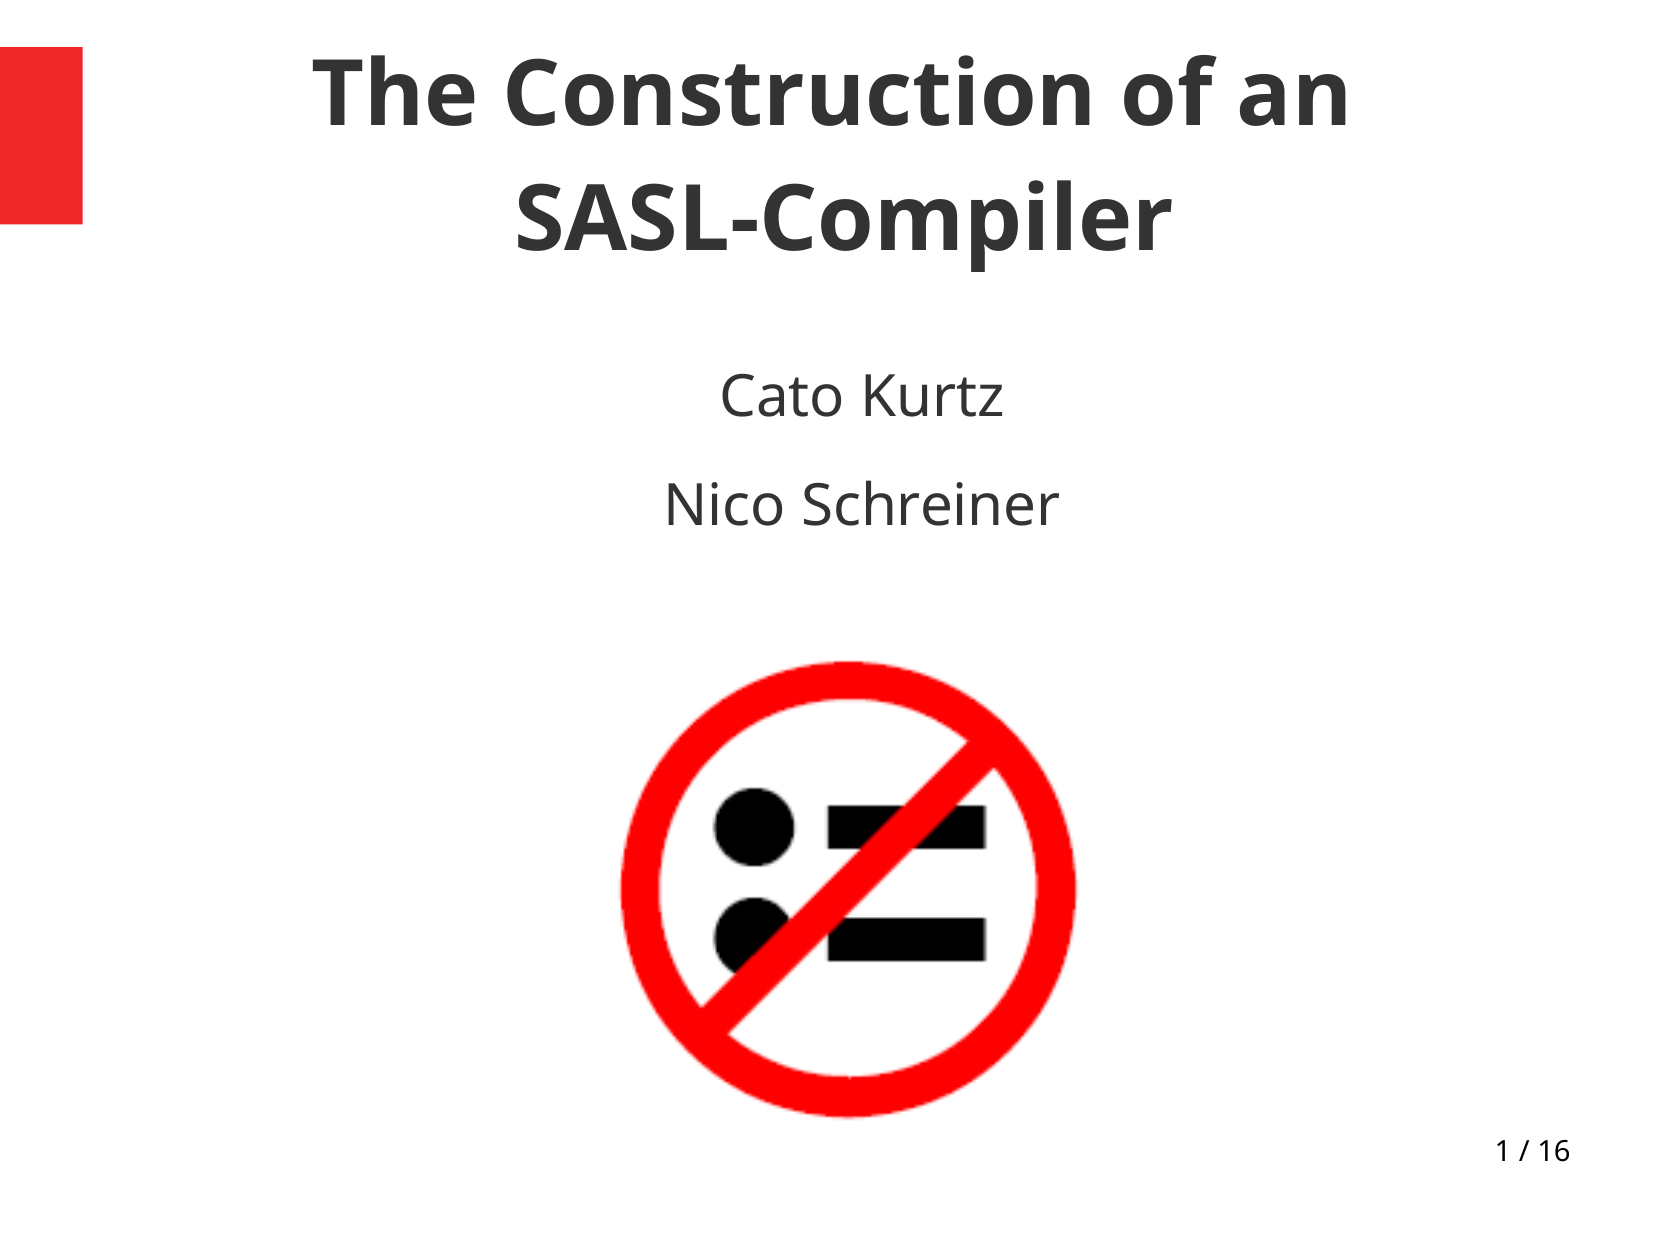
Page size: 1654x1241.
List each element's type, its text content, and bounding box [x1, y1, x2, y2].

title The Construction of an SASL-Compiler [118, 27, 1571, 278]
picture [602, 651, 1134, 1158]
list Cato Kurtz Nico Schreiner [118, 354, 1536, 1074]
